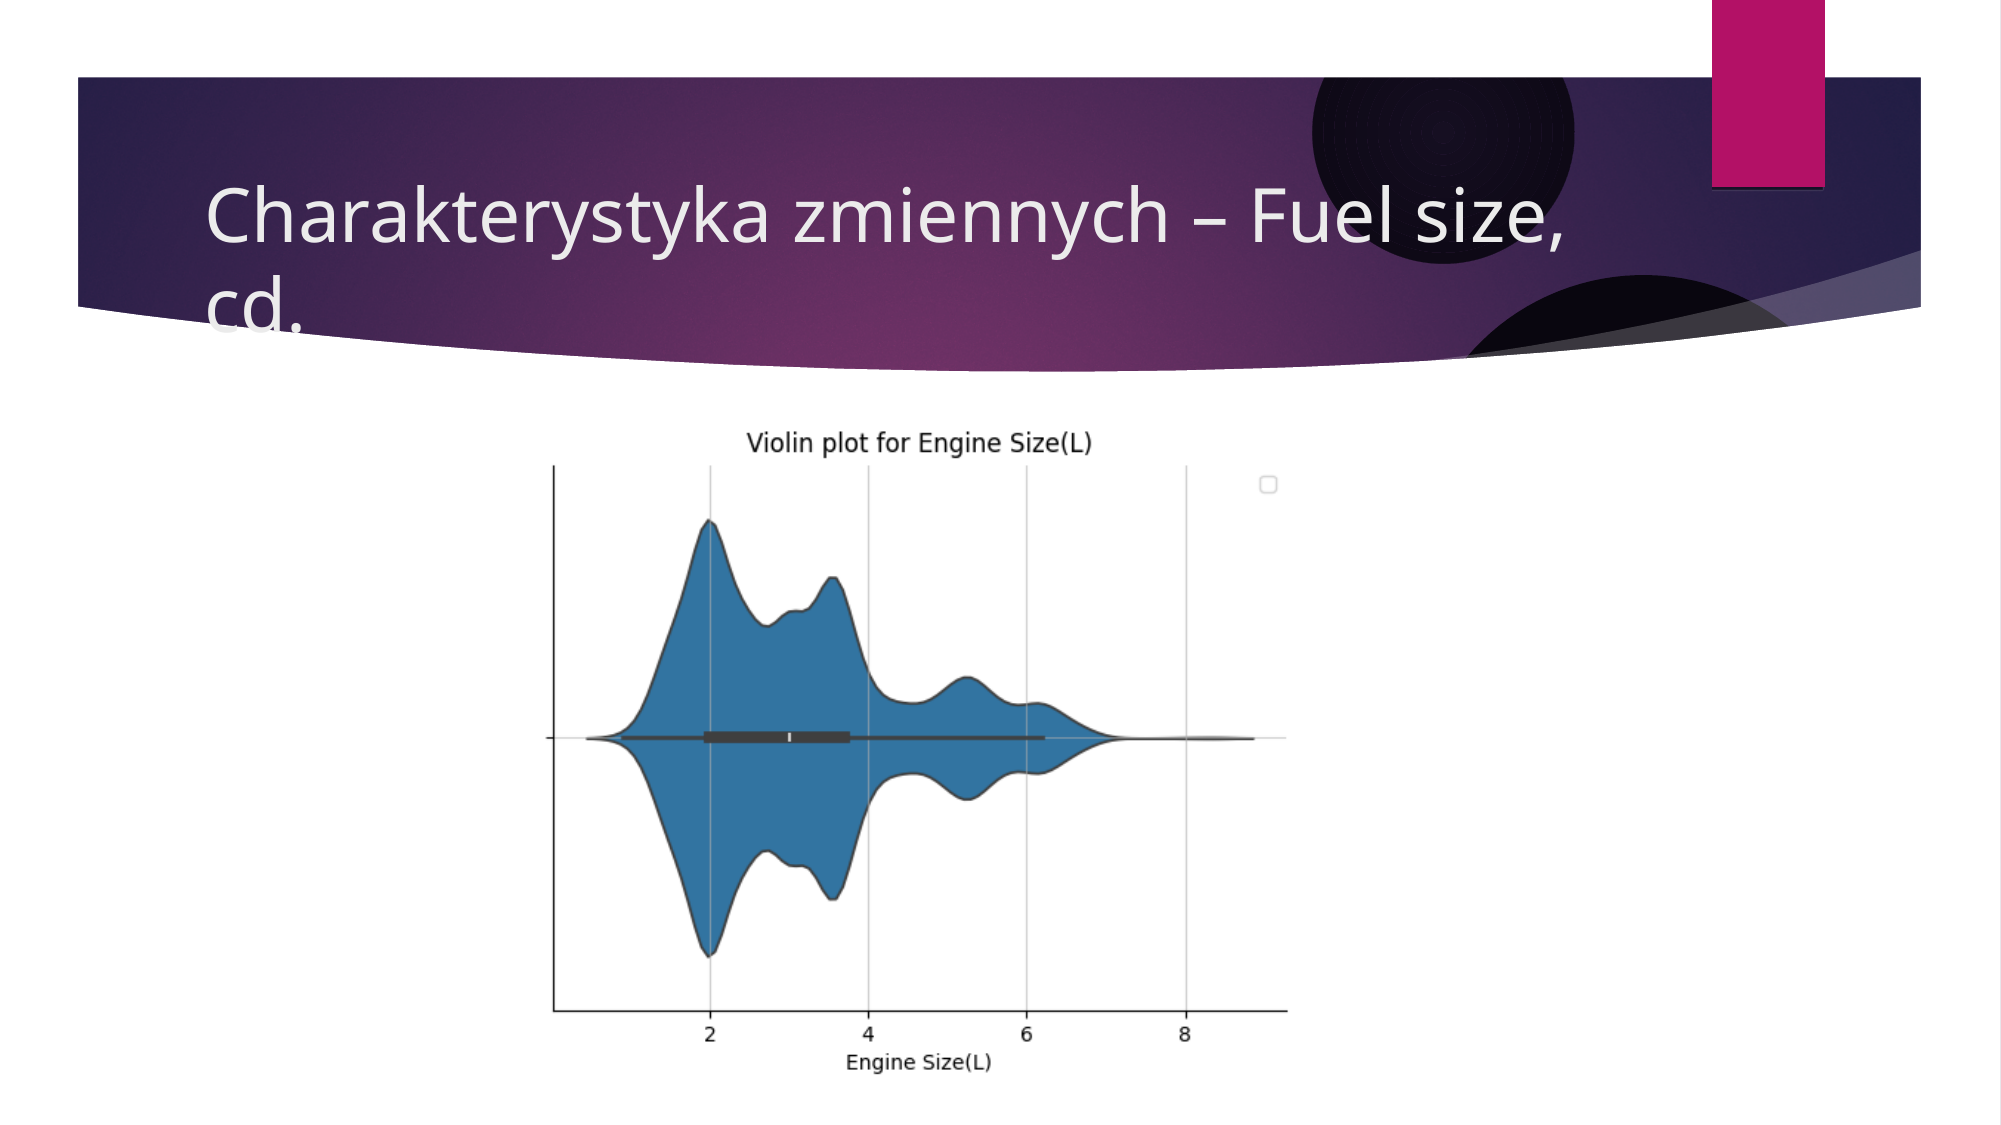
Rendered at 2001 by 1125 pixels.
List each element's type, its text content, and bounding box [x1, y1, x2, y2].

title Charakterystyka zmiennych – Fuel size, cd. [189, 159, 1627, 276]
picture [435, 380, 1381, 1089]
